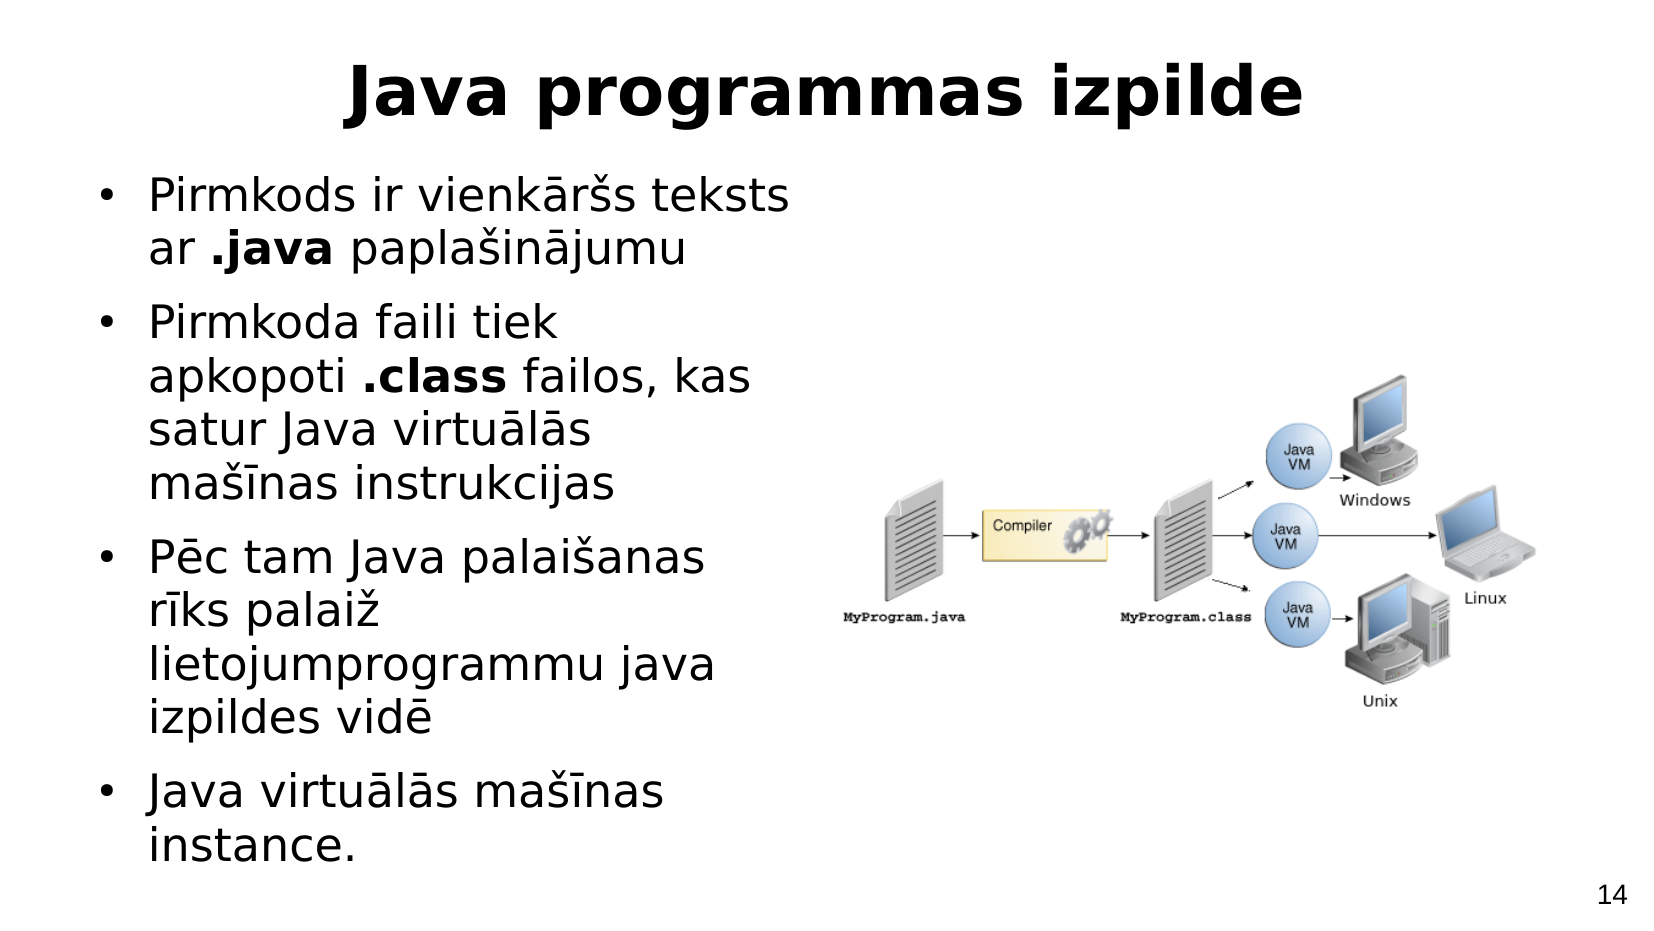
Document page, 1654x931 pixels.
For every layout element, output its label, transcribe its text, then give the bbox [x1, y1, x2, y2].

title Java programmas izpilde [82, 37, 1571, 147]
picture [828, 344, 1539, 714]
list Pirmkods ir vienkāršs teksts ar .java paplašinājumu Pirmkoda faili tiek apkopoti .class failos, kas satur Java virtuālās mašīnas instrukcijas Pēc tam Java palaišanas rīks palaiž lietojumprogrammu java izpildes vidē Java virtuālās mašīnas instance. [82, 168, 793, 889]
